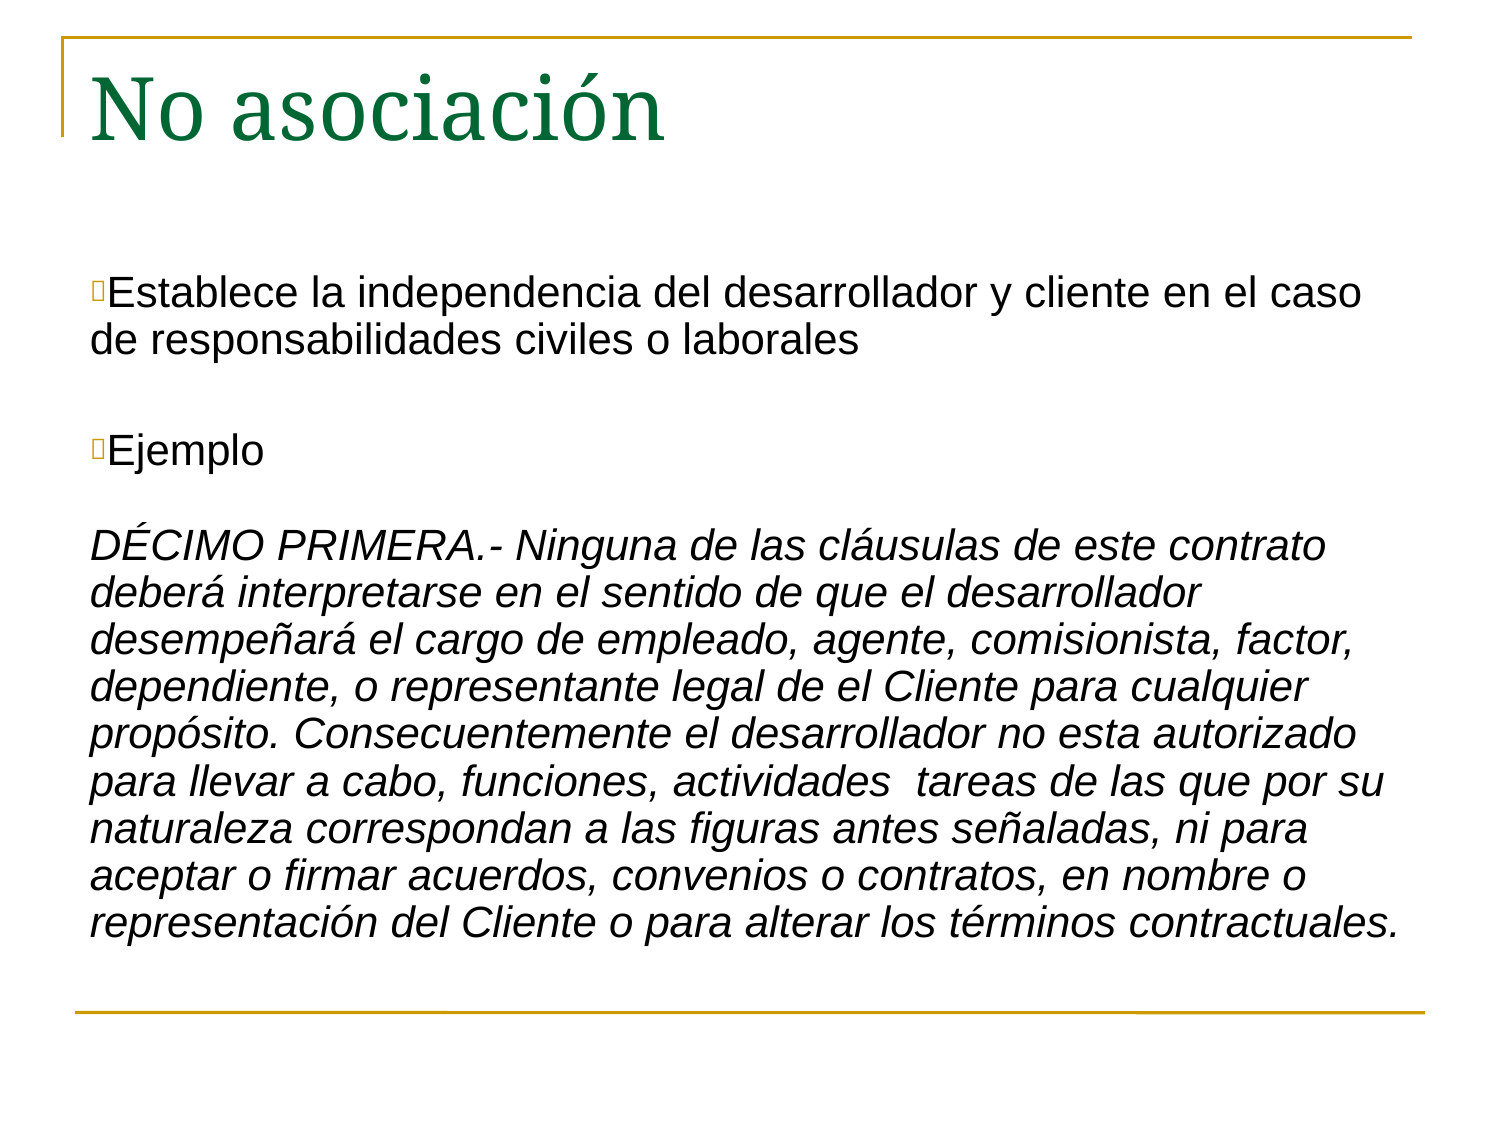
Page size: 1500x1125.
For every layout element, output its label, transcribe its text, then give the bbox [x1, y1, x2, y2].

title No asociación [75, 45, 1425, 233]
list Establece la independencia del desarrollador y cliente en el caso de responsabilidades civiles o laborales Ejemplo DÉCIMO PRIMERA.- Ninguna de las cláusulas de este contrato deberá interpretarse en el sentido de que el desarrollador desempeñará el cargo de empleado, agente, comisionista, factor, dependiente, o representante legal de el Cliente para cualquier propósito. Consecuentemente el desarrollador no esta autorizado para llevar a cabo, funciones, actividades tareas de las que por su naturaleza correspondan a las figuras antes señaladas, ni para aceptar o firmar acuerdos, convenios o contratos, en nombre o representación del Cliente o para alterar los términos contractuales. [75, 262, 1425, 1006]
